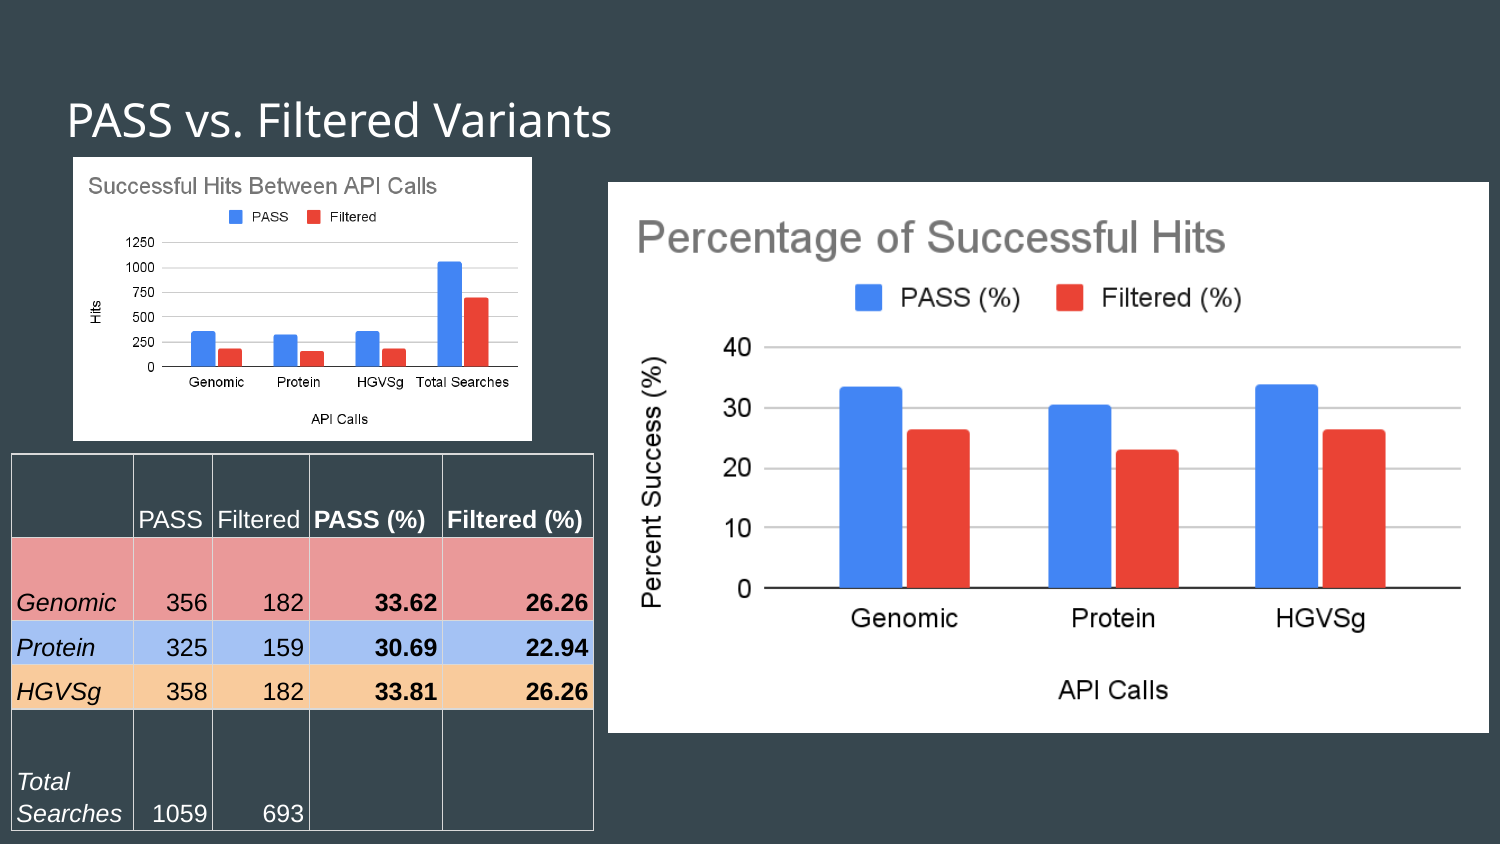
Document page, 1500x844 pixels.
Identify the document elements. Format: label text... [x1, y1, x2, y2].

table_cell [310, 710, 442, 830]
table_cell Genomic [12, 538, 133, 620]
table_cell 26.26 [443, 538, 593, 620]
table_cell 22.94 [443, 621, 593, 664]
table_cell Protein [12, 621, 133, 664]
table_cell 182 [213, 665, 309, 708]
table_header Filtered [213, 455, 309, 537]
table_header PASS (%) [310, 455, 442, 537]
table_cell 693 [213, 710, 309, 830]
picture [608, 182, 1489, 733]
table_cell 30.69 [310, 621, 442, 664]
table_cell 1059 [134, 710, 212, 830]
table_cell 26.26 [443, 665, 593, 708]
table_header PASS [134, 455, 212, 537]
title PASS vs. Filtered Variants [51, 72, 1449, 167]
table_cell 356 [134, 538, 212, 620]
table_cell [443, 710, 593, 830]
table_header [12, 455, 133, 537]
table_cell 159 [213, 621, 309, 664]
table_cell 33.62 [310, 538, 442, 620]
table_cell 182 [213, 538, 309, 620]
table_cell 325 [134, 621, 212, 664]
table_header Filtered (%) [443, 455, 593, 537]
table_cell 33.81 [310, 665, 442, 708]
table_cell Total Searches [12, 710, 133, 830]
picture [73, 157, 532, 441]
table_cell 358 [134, 665, 212, 708]
table_cell HGVSg [12, 665, 133, 708]
